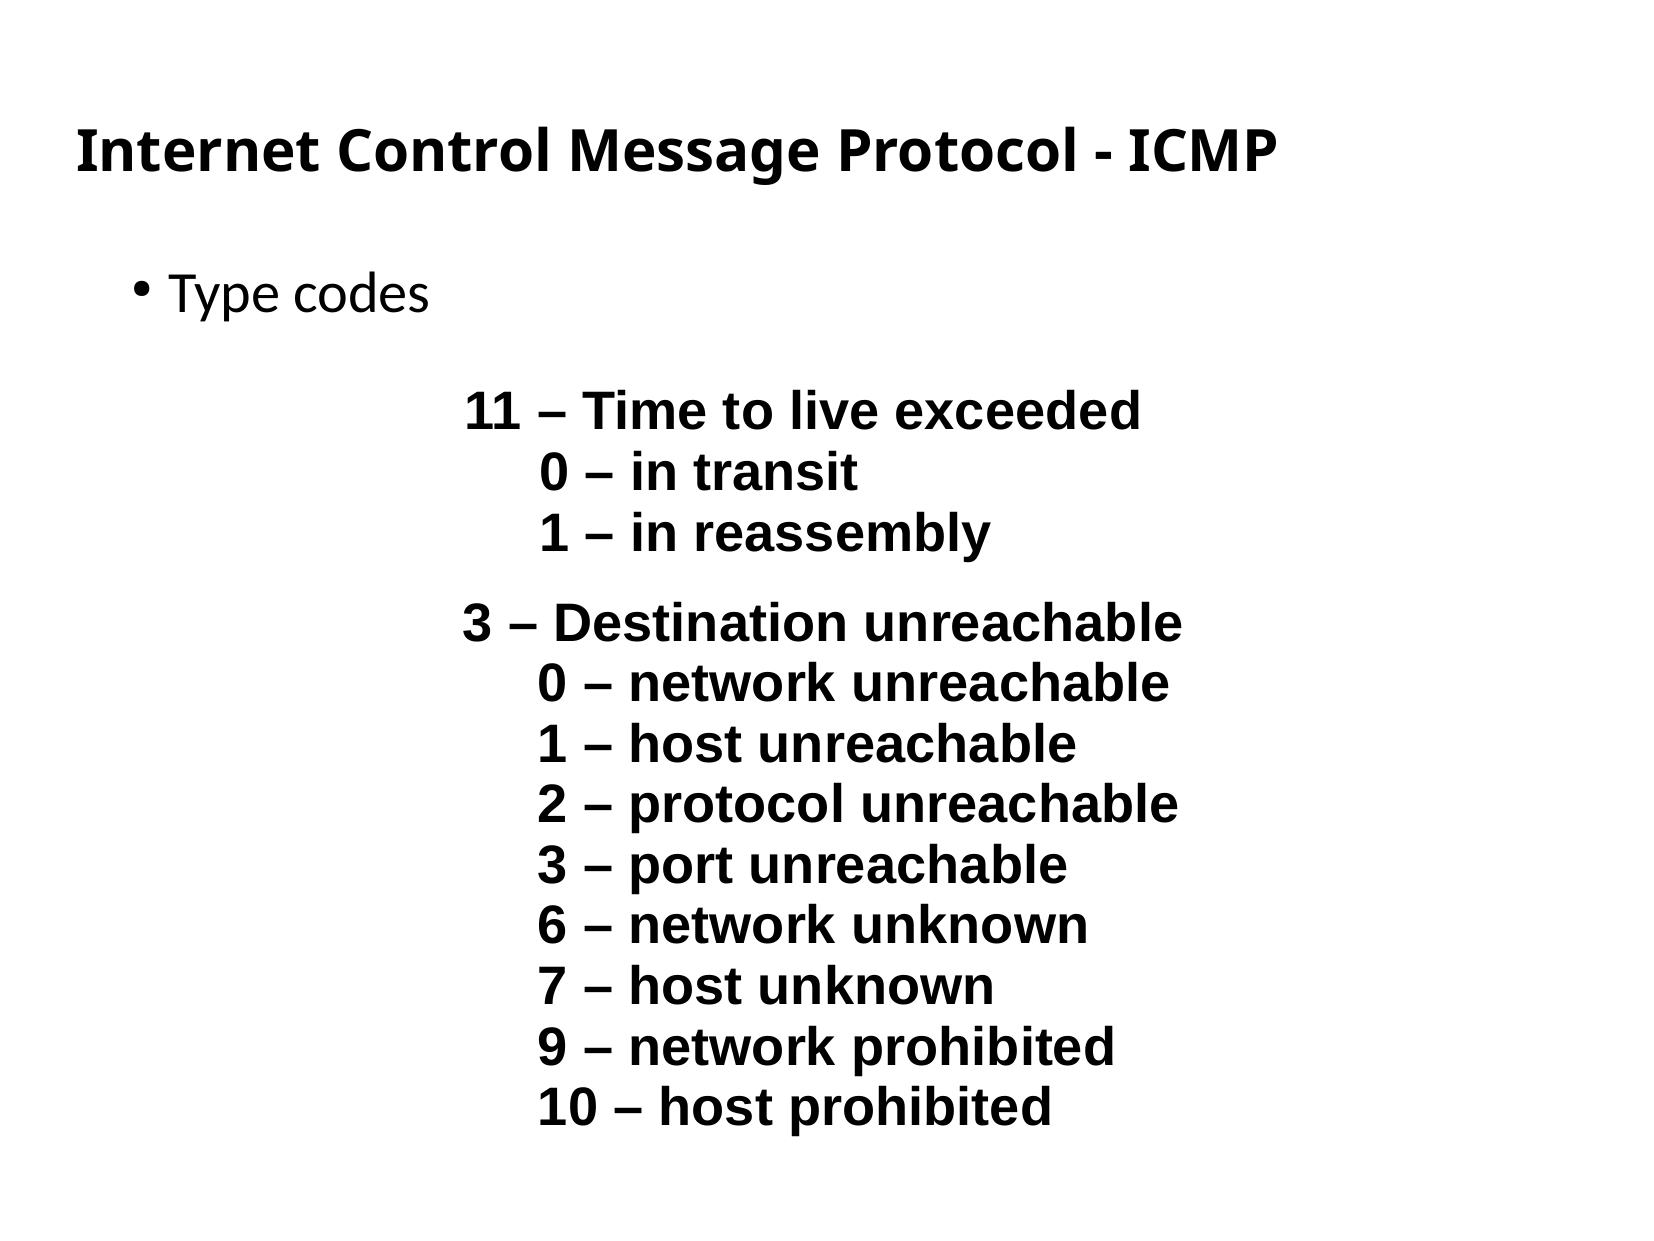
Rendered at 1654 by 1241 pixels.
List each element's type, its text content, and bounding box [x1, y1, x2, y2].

text_box 3 – Destination unreachable 0 – network unreachable 1 – host unreachable 2 – protocol unreachable 3 – port unreachable 6 – network unknown 7 – host unknown 9 – network prohibited 10 – host prohibited [448, 585, 1216, 1206]
list Type codes [116, 254, 1654, 974]
title Internet Control Message Protocol - ICMP [0, 49, 1489, 257]
text_box 11 – Time to live exceeded 0 – in transit 1 – in reassembly [450, 373, 1181, 571]
